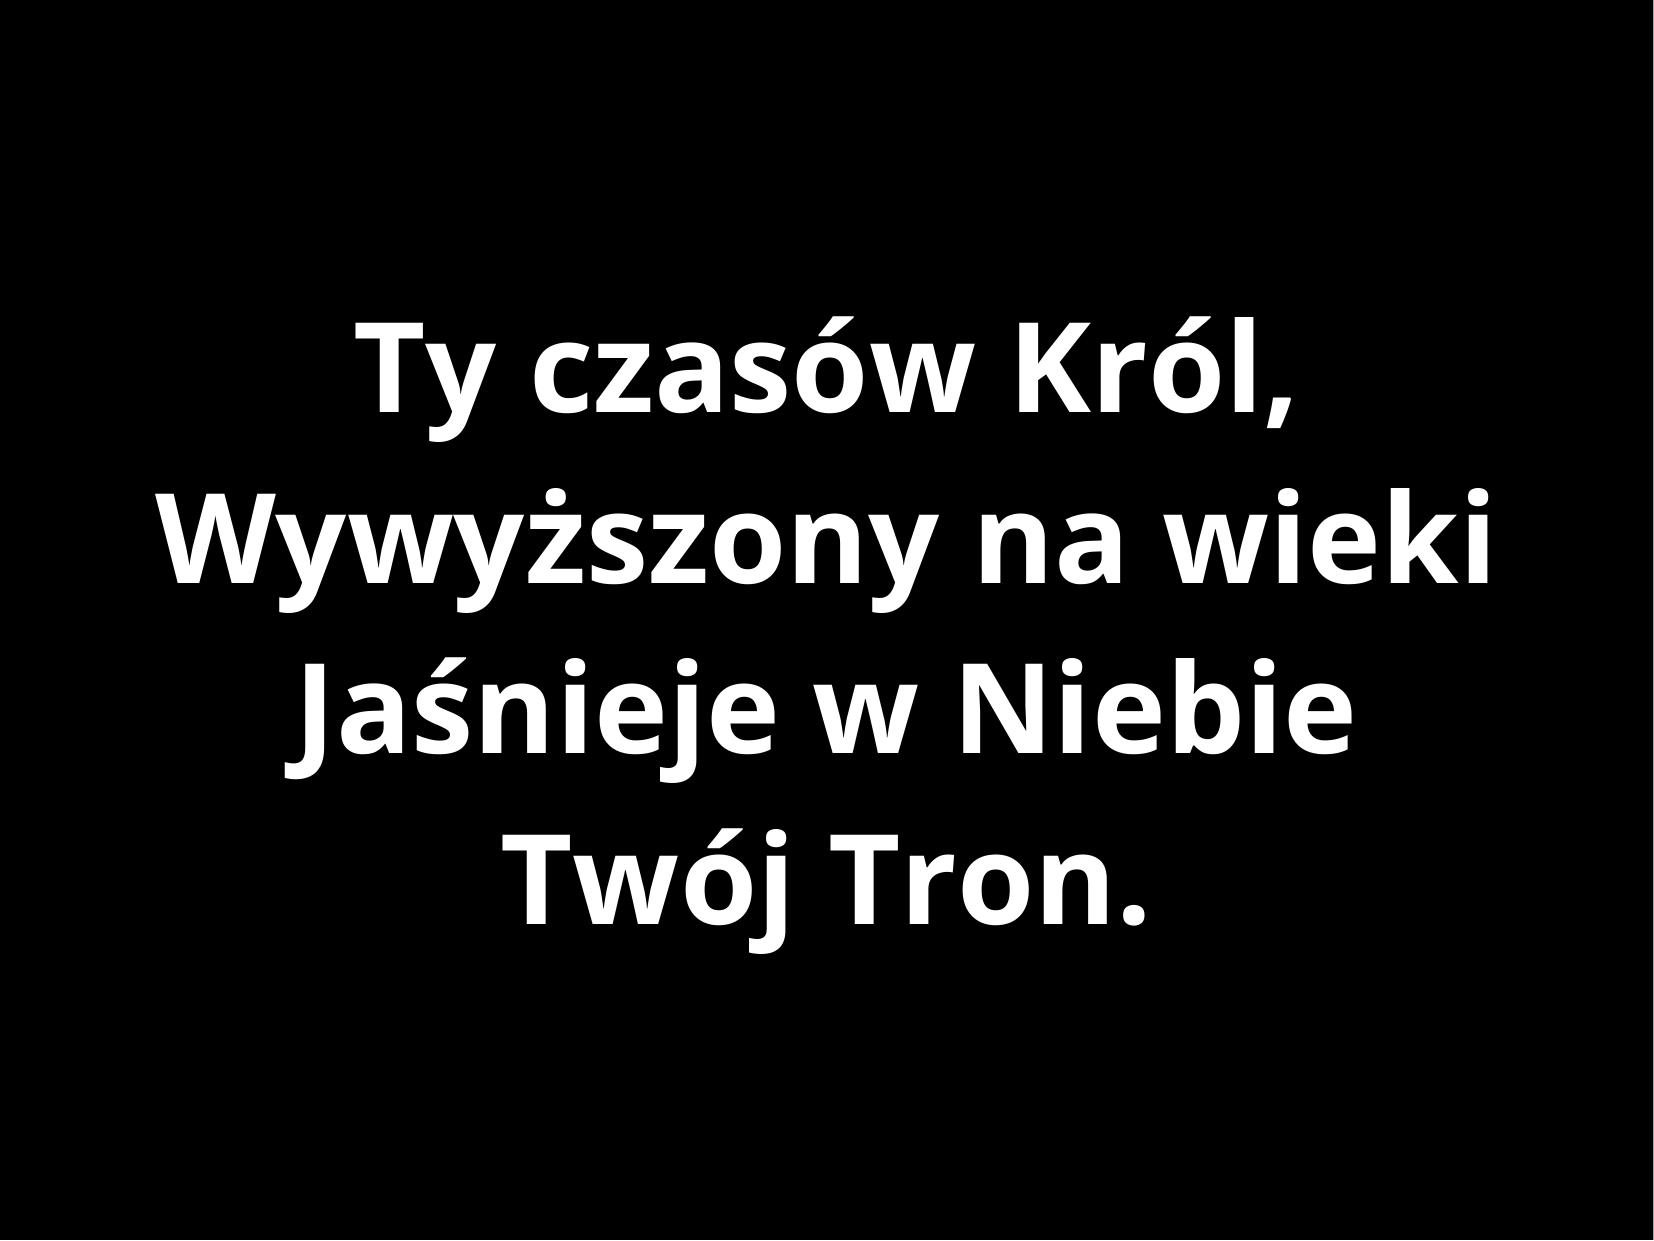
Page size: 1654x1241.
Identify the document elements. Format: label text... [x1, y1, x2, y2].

title Ty czasów Król, Wywyższony na wieki Jaśnieje w Niebie Twój Tron. [0, 0, 1654, 1241]
